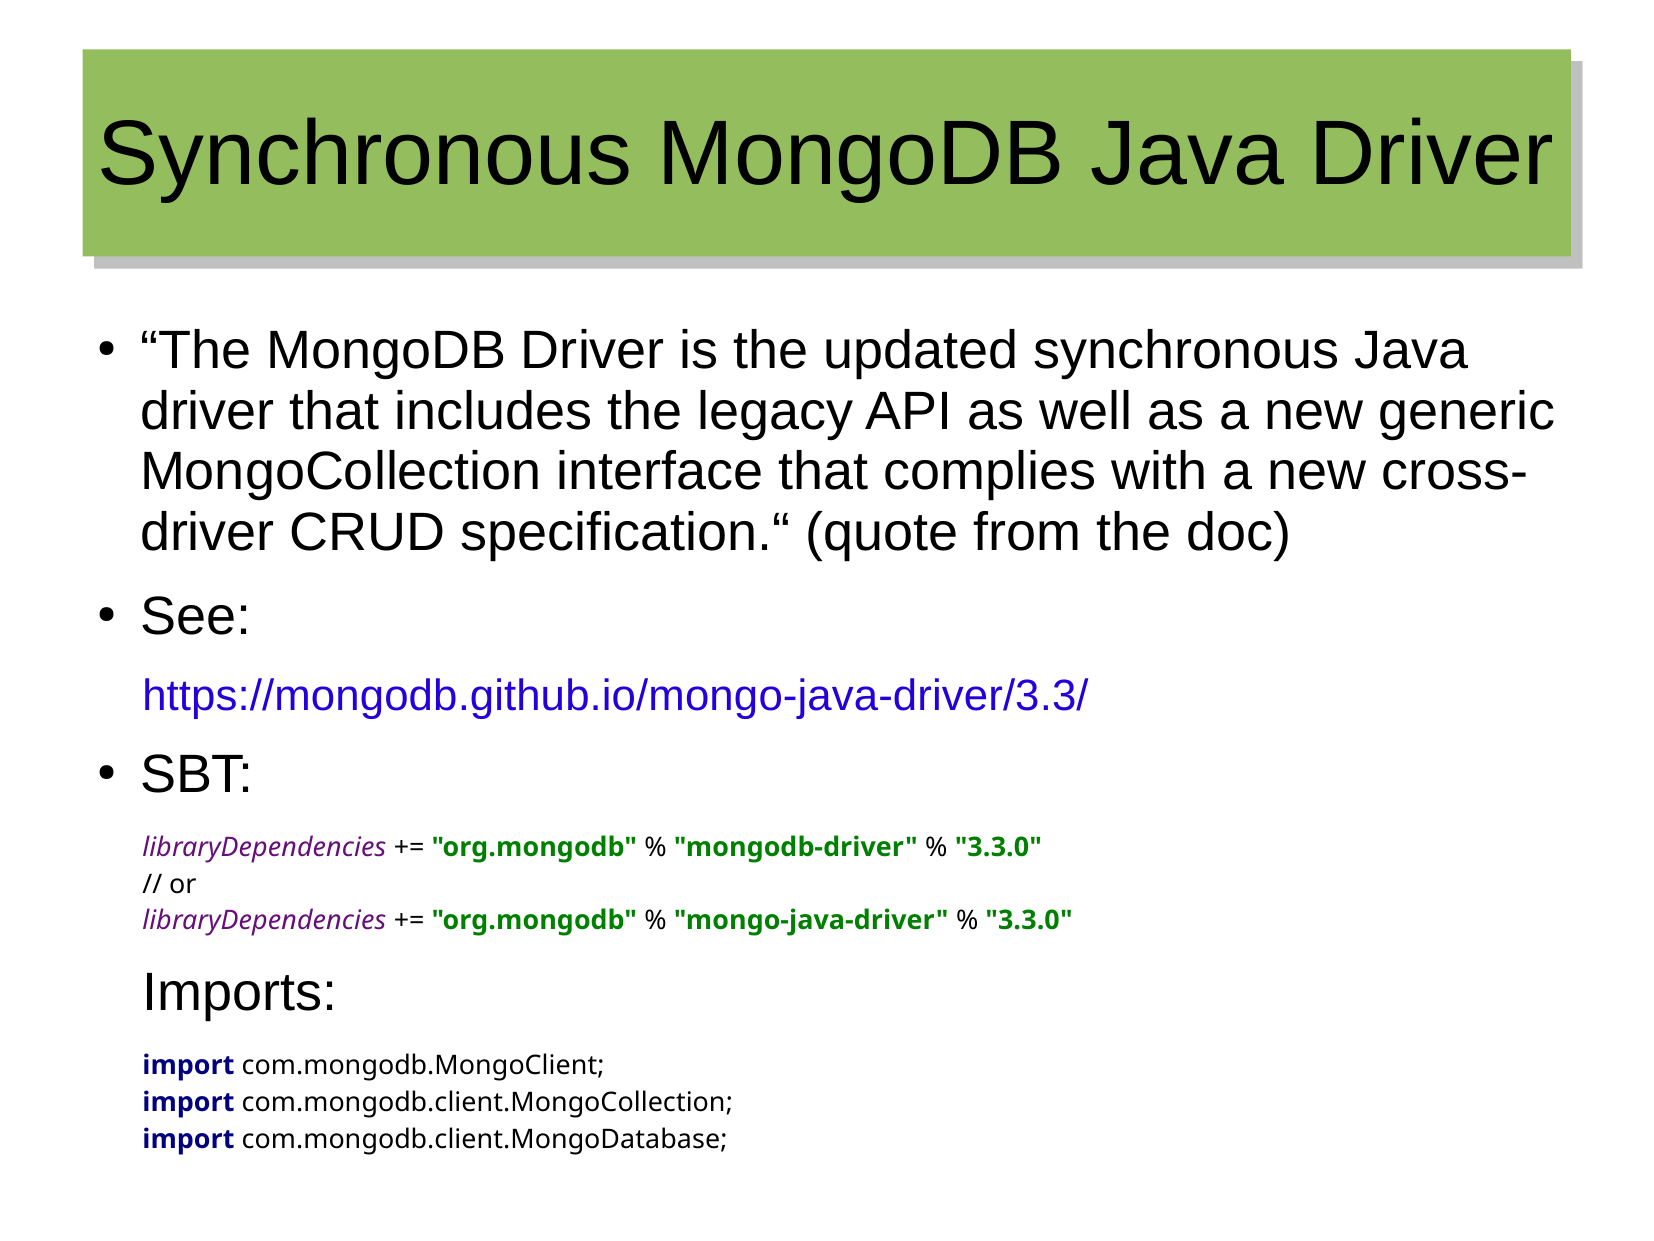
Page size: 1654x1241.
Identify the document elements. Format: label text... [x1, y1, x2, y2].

list “The MongoDB Driver is the updated synchronous Java driver that includes the legacy API as well as a new generic MongoCollection interface that complies with a new cross-driver CRUD specification.“ (quote from the doc) See: https://mongodb.github.io/mongo-java-driver/3.3/ SBT: libraryDependencies += "org.mongodb" % "mongodb-driver" % "3.3.0" // or libraryDependencies += "org.mongodb" % "mongo-java-driver" % "3.3.0" Imports: import com.mongodb.MongoClient; import com.mongodb.client.MongoCollection; import com.mongodb.client.MongoDatabase; [82, 319, 1571, 1205]
title Synchronous MongoDB Java Driver [82, 49, 1571, 257]
